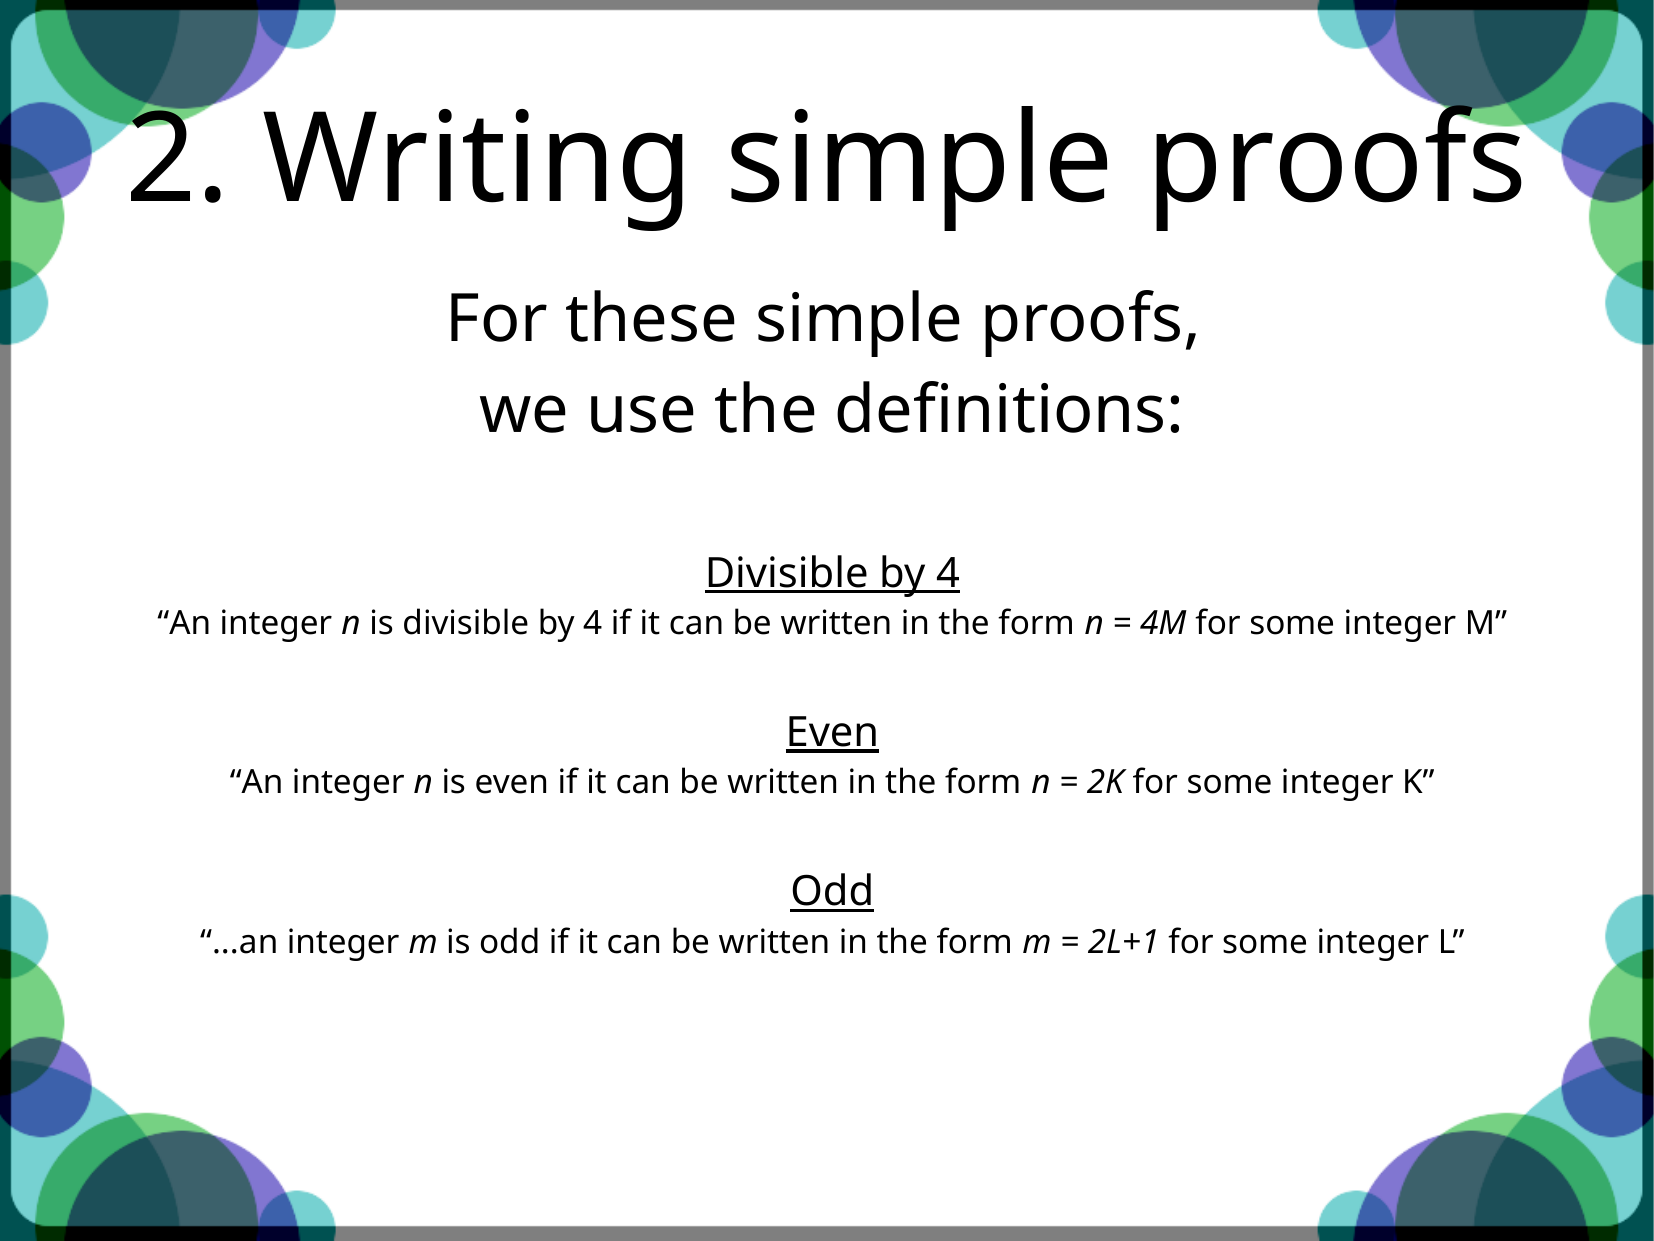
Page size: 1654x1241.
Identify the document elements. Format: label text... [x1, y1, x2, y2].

title 2. Writing simple proofs [82, 49, 1571, 257]
text_box For these simple proofs, we use the definitions: Divisible by 4 “An integer n is divisible by 4 if it can be written in the form n = 4M for some integer M” Even “An integer n is even if it can be written in the form n = 2K for some integer K” Odd “...an integer m is odd if it can be written in the form m = 2L+1 for some integer L” [135, 270, 1531, 943]
picture [0, 0, 1654, 1241]
